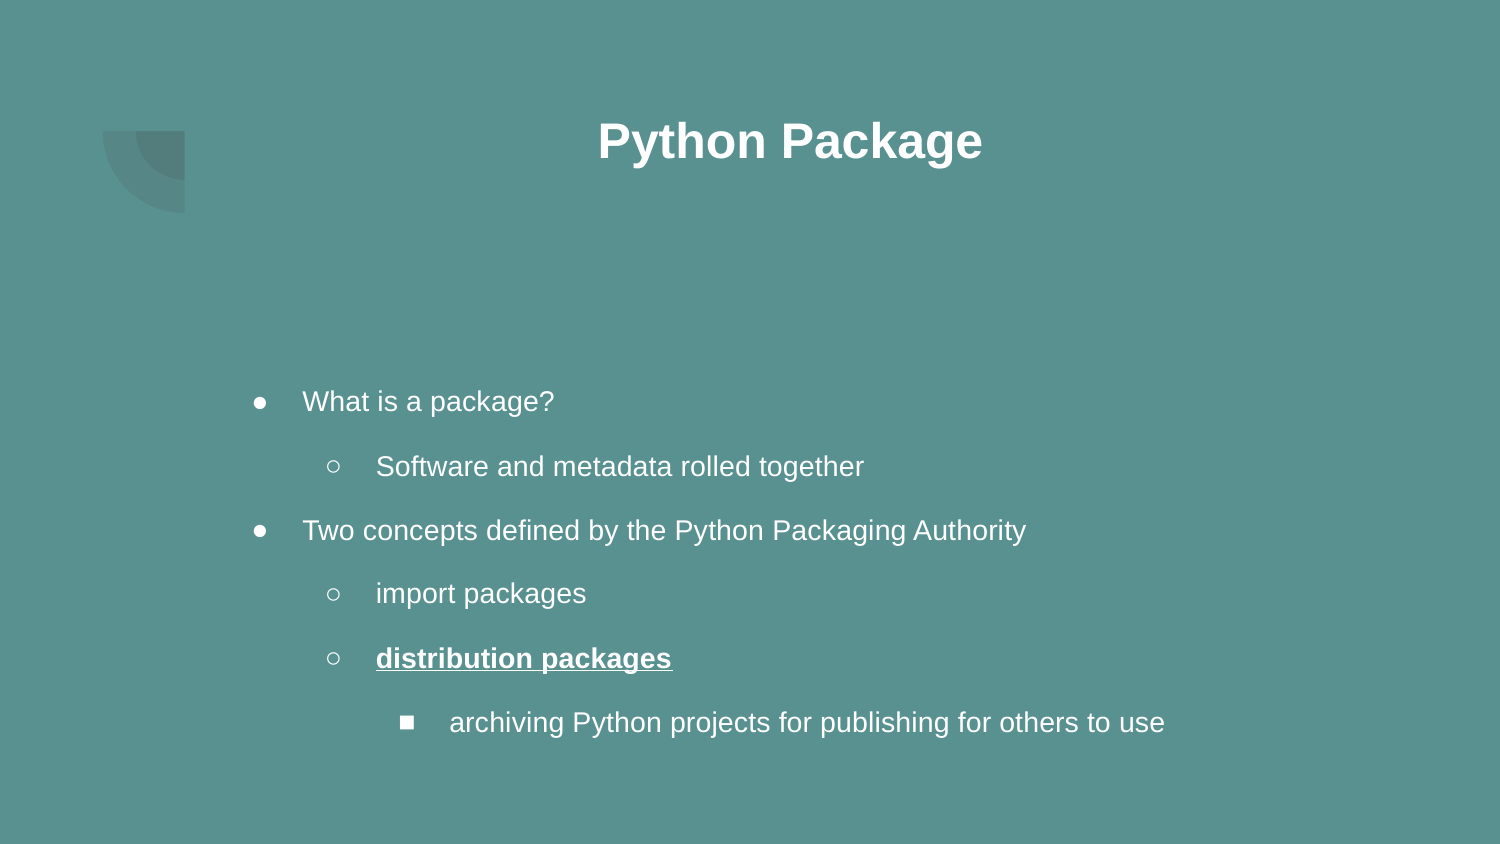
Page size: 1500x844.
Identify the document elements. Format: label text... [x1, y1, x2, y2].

title Python Package [213, 98, 1368, 263]
list What is a package? Software and metadata rolled together Two concepts defined by the Python Packaging Authority import packages distribution packages archiving Python projects for publishing for others to use [213, 338, 1368, 756]
